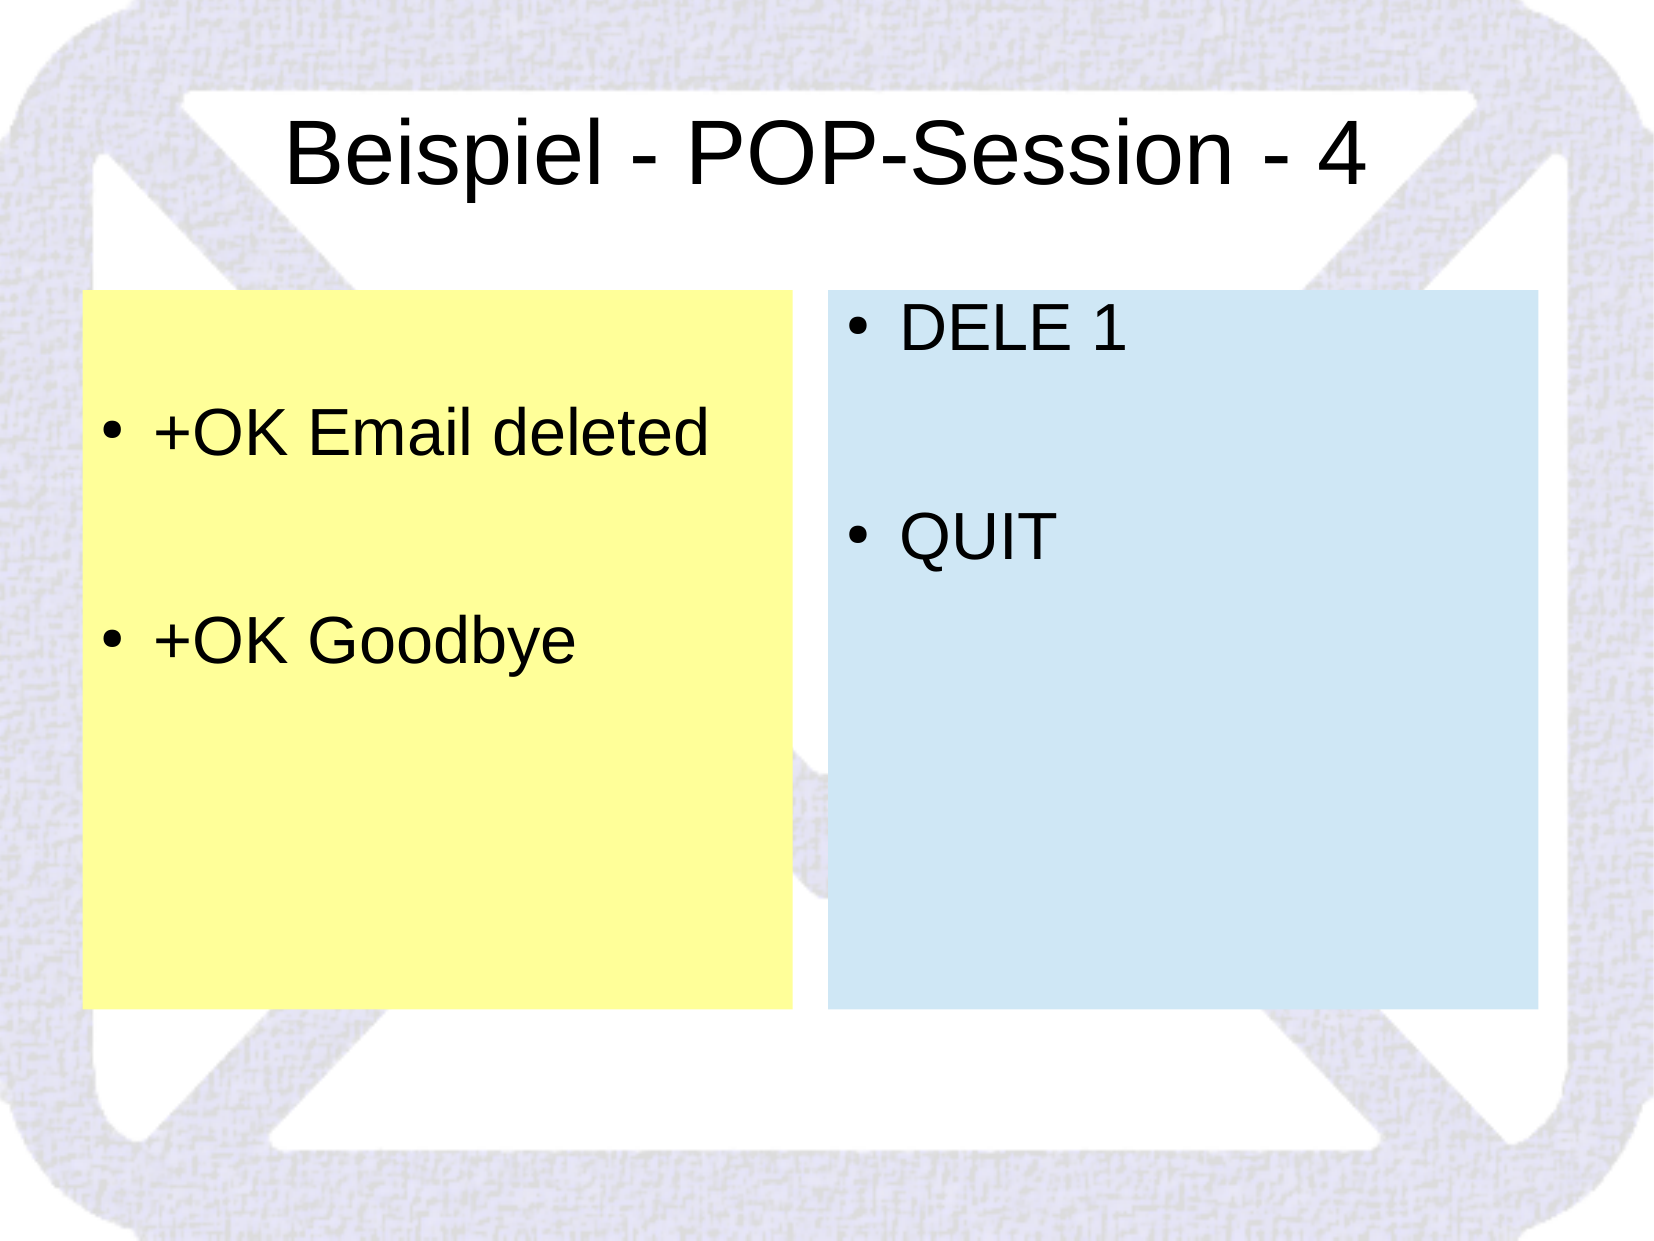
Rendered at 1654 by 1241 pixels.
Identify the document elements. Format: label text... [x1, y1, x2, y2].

list DELE 1 QUIT [828, 290, 1539, 1010]
picture [0, 0, 1654, 1241]
title Beispiel - POP-Session - 4 [82, 49, 1571, 257]
list +OK Email deleted +OK Goodbye [82, 290, 793, 1010]
